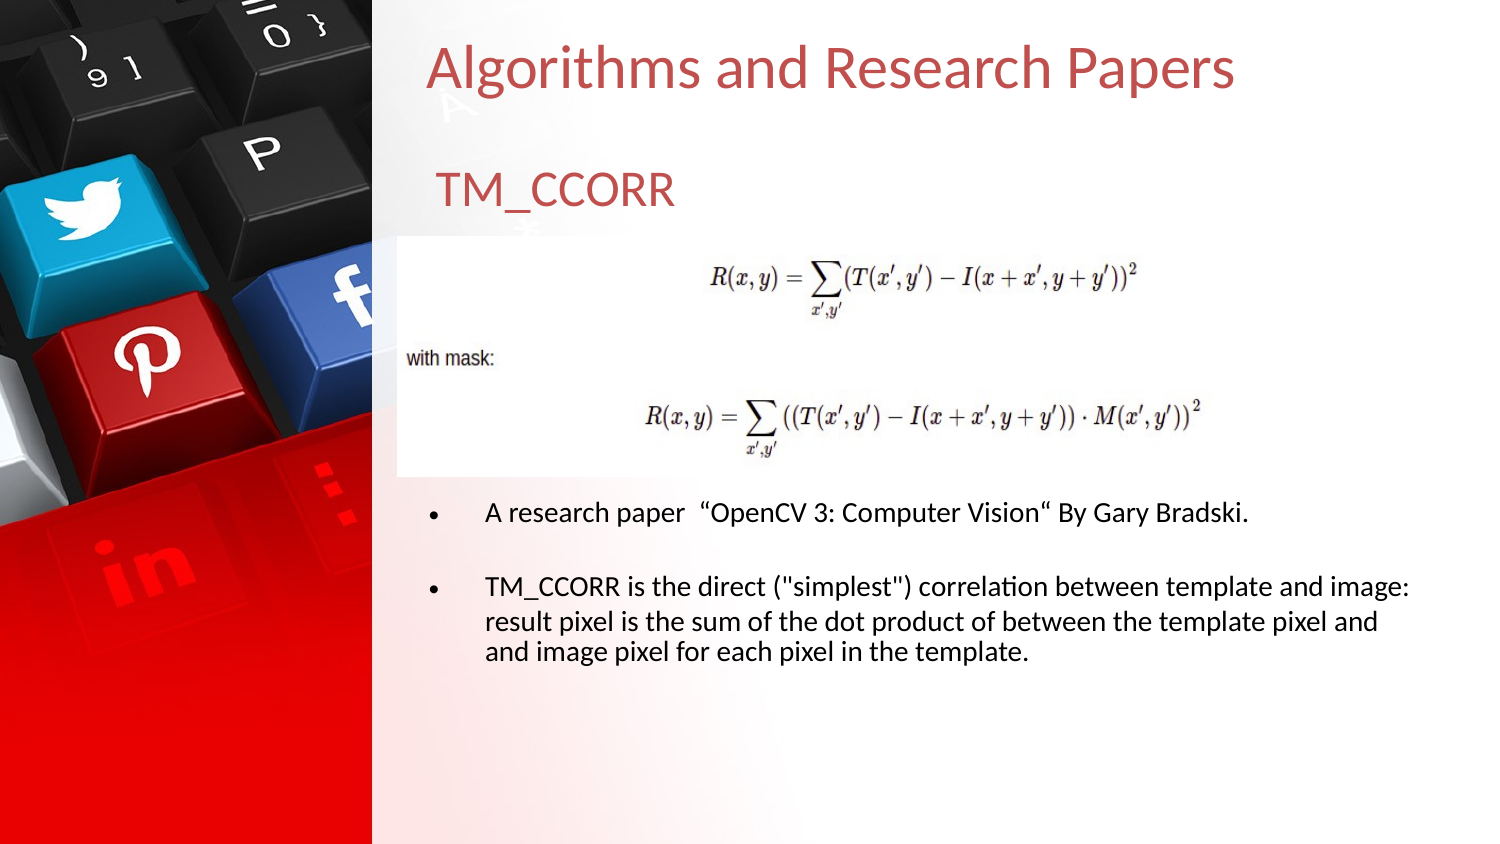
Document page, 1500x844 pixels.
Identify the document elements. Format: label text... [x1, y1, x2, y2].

picture [21, 227, 28, 243]
text_box A research paper “OpenCV 3: Computer Vision“ By Gary Bradski. TM_CCORR is the direct ("simplest") correlation between template and image: result pixel is the sum of the dot product of between the template pixel and and image pixel for each pixel in the template. [413, 493, 1443, 761]
picture [44, 178, 124, 243]
picture [0, 0, 1500, 844]
text_box TM_CCORR [420, 160, 1380, 236]
text_box Algorithms and Research Papers [411, 13, 1370, 133]
picture [46, 186, 172, 277]
